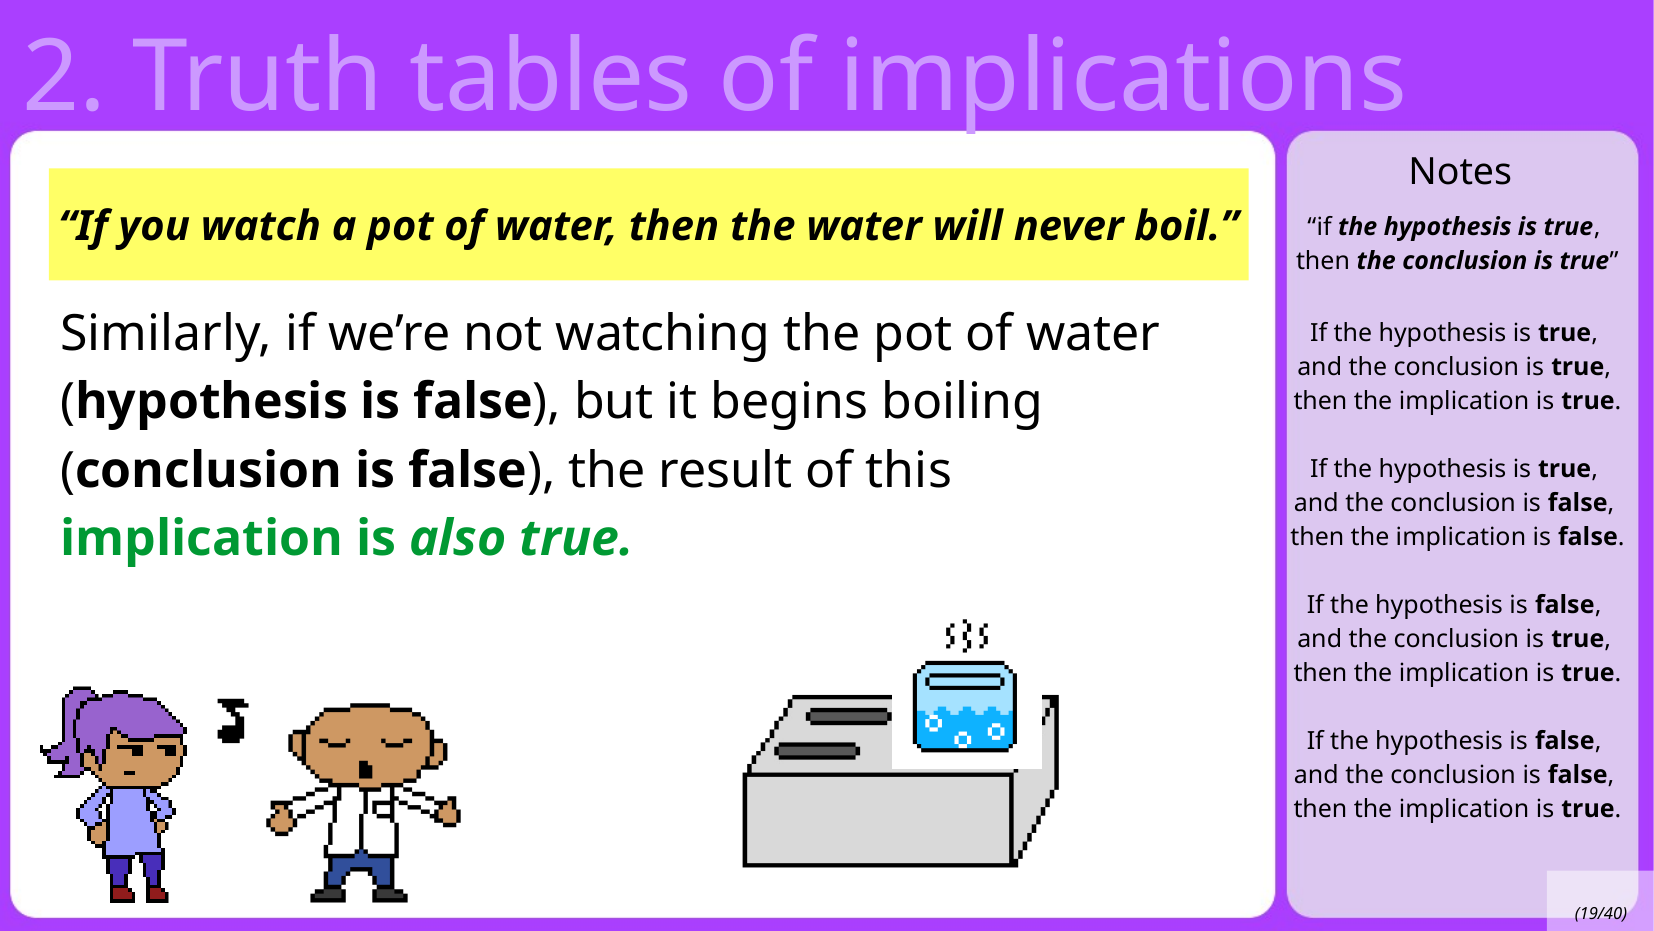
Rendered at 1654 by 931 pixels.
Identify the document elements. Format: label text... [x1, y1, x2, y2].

text_box “If you watch a pot of water, then the water will never boil.” [48, 168, 1249, 281]
text_box If the hypothesis is true, and the conclusion is true, then the implication is true. If the hypothesis is true, and the conclusion is false, then the implication is false. If the hypothesis is false, and the conclusion is true, then the implication is true. If the hypothesis is false, and the conclusion is false, then the implication is true. [1286, 314, 1639, 835]
text_box Notes [1290, 141, 1631, 196]
text_box Notes [1546, 870, 1654, 877]
picture [0, 0, 1654, 931]
text_box Similarly, if we’re not watching the pot of water (hypothesis is false), but it begins boiling (conclusion is false), the result of this implication is also true. [60, 297, 1250, 522]
text_box “if the hypothesis is true, then the conclusion is true” [1266, 196, 1648, 290]
text_box (<number>/40) [1546, 877, 1654, 931]
title 2. Truth tables of implications [22, 13, 1511, 130]
